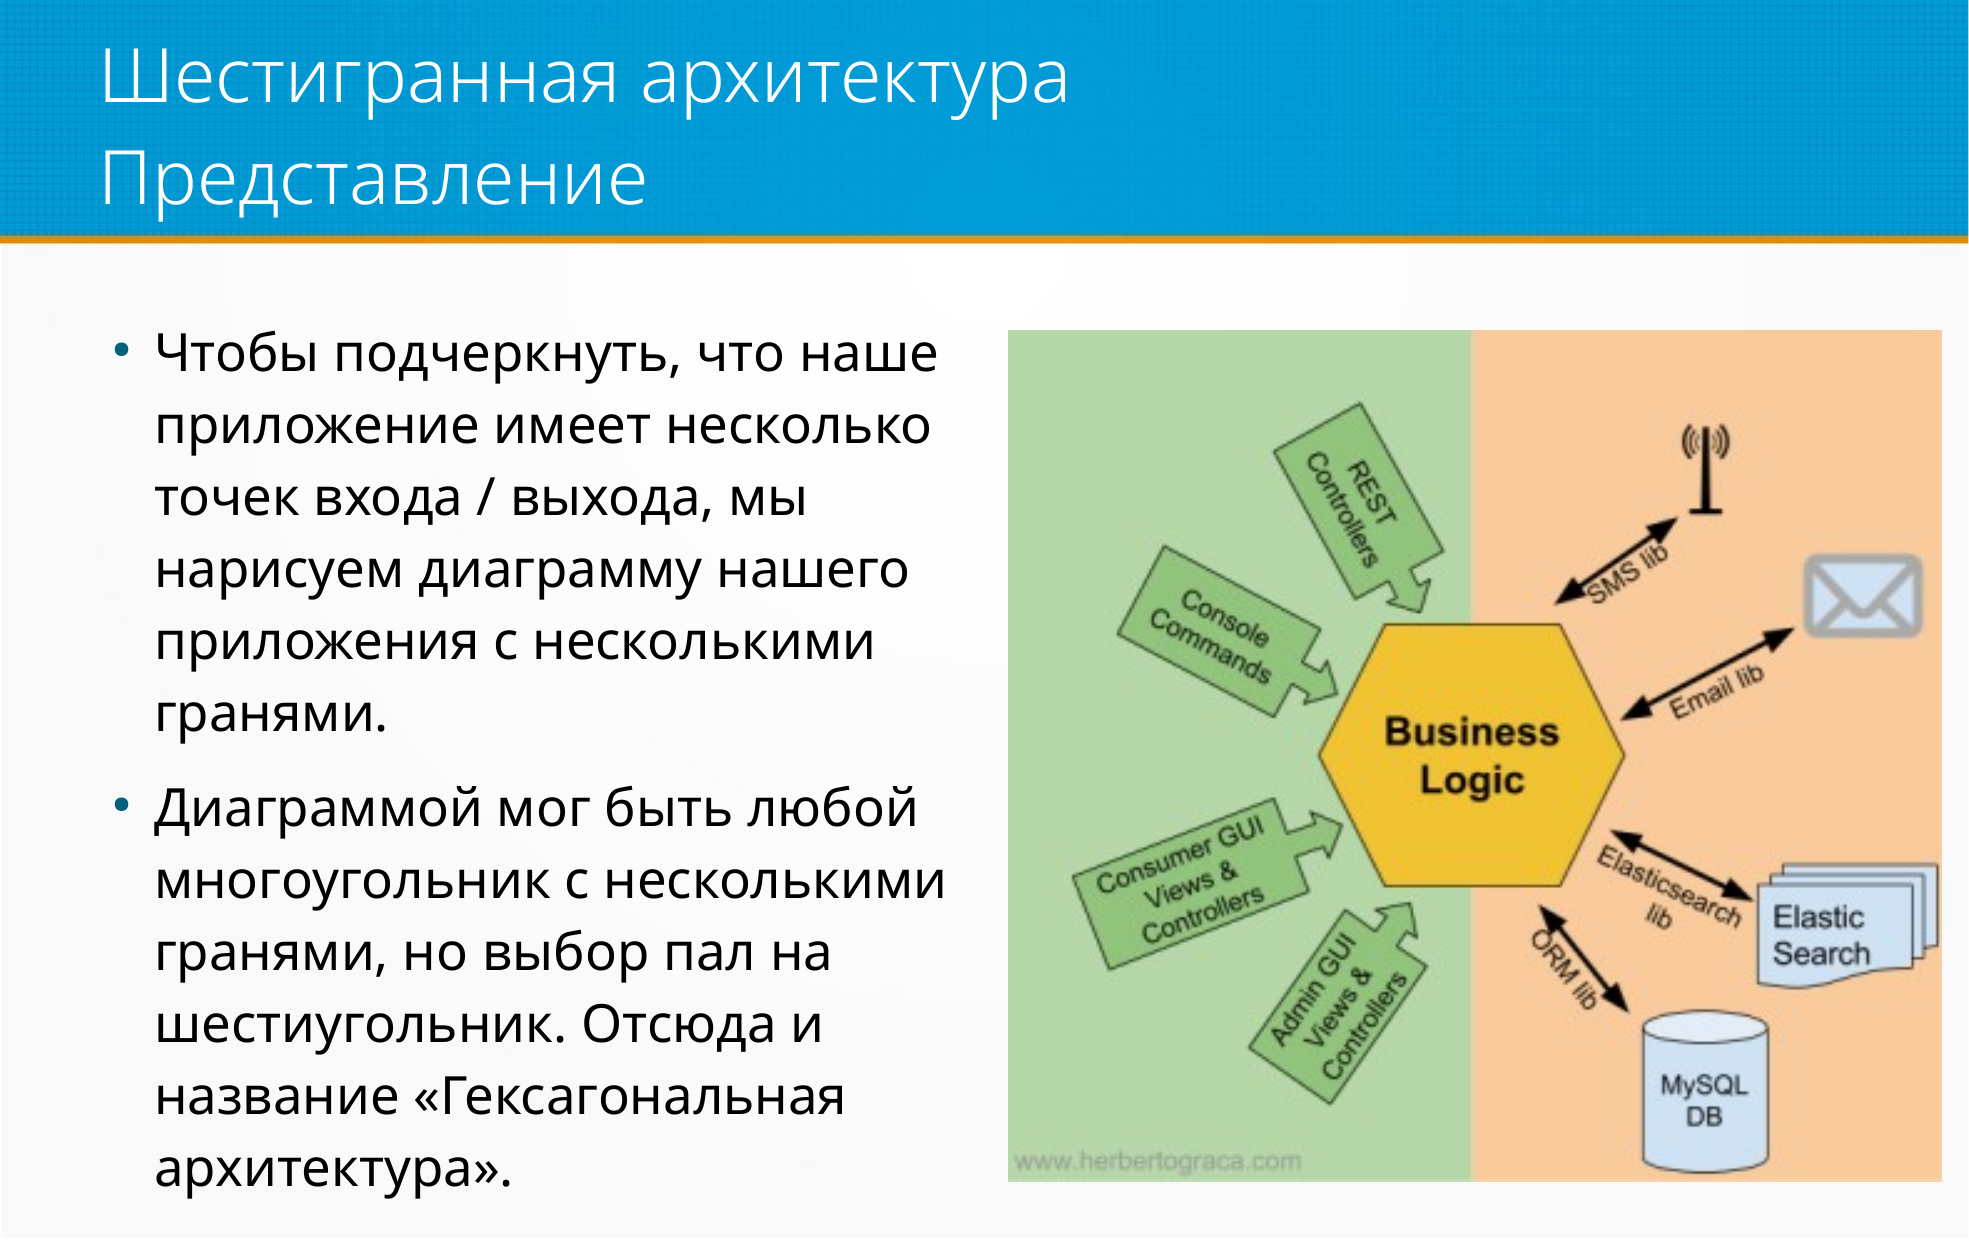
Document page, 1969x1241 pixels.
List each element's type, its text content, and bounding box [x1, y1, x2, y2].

title Шестигранная архитектура Представление [98, 19, 1870, 227]
list Чтобы подчеркнуть, что наше приложение имеет несколько точек входа / выхода, мы нарисуем диаграмму нашего приложения с несколькими гранями. Диаграммой мог быть любой многоугольник с несколькими гранями, но выбор пал на шестиугольник. Отсюда и название «Гексагональная архитектура». [98, 315, 957, 1205]
picture [0, 233, 1969, 1241]
